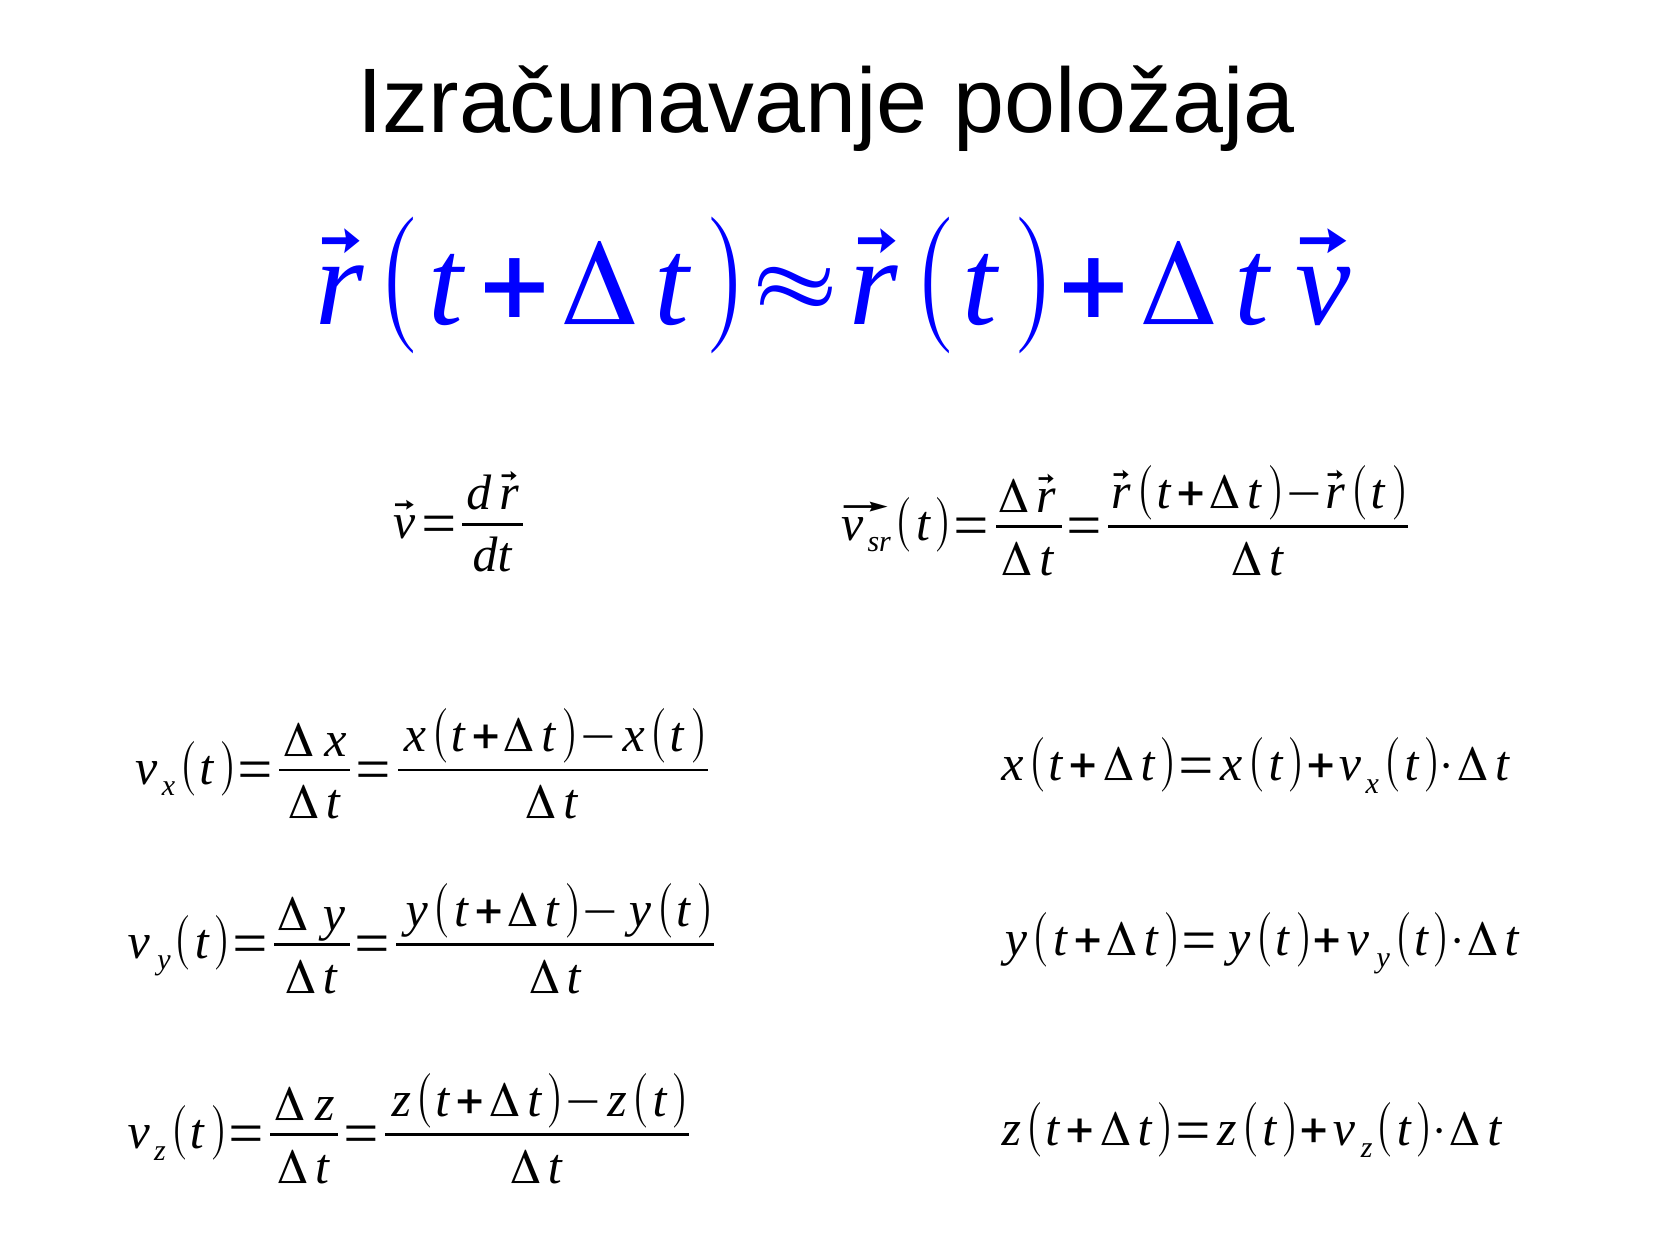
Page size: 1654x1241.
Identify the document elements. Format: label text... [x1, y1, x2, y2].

title Izračunavanje položaja [82, 48, 1571, 152]
chart [992, 910, 1529, 975]
chart [119, 880, 723, 1004]
chart [119, 706, 716, 830]
chart [992, 735, 1519, 800]
chart [119, 1070, 698, 1194]
chart [992, 1100, 1511, 1165]
chart [307, 210, 1363, 360]
chart [385, 465, 532, 583]
chart [833, 462, 1417, 586]
